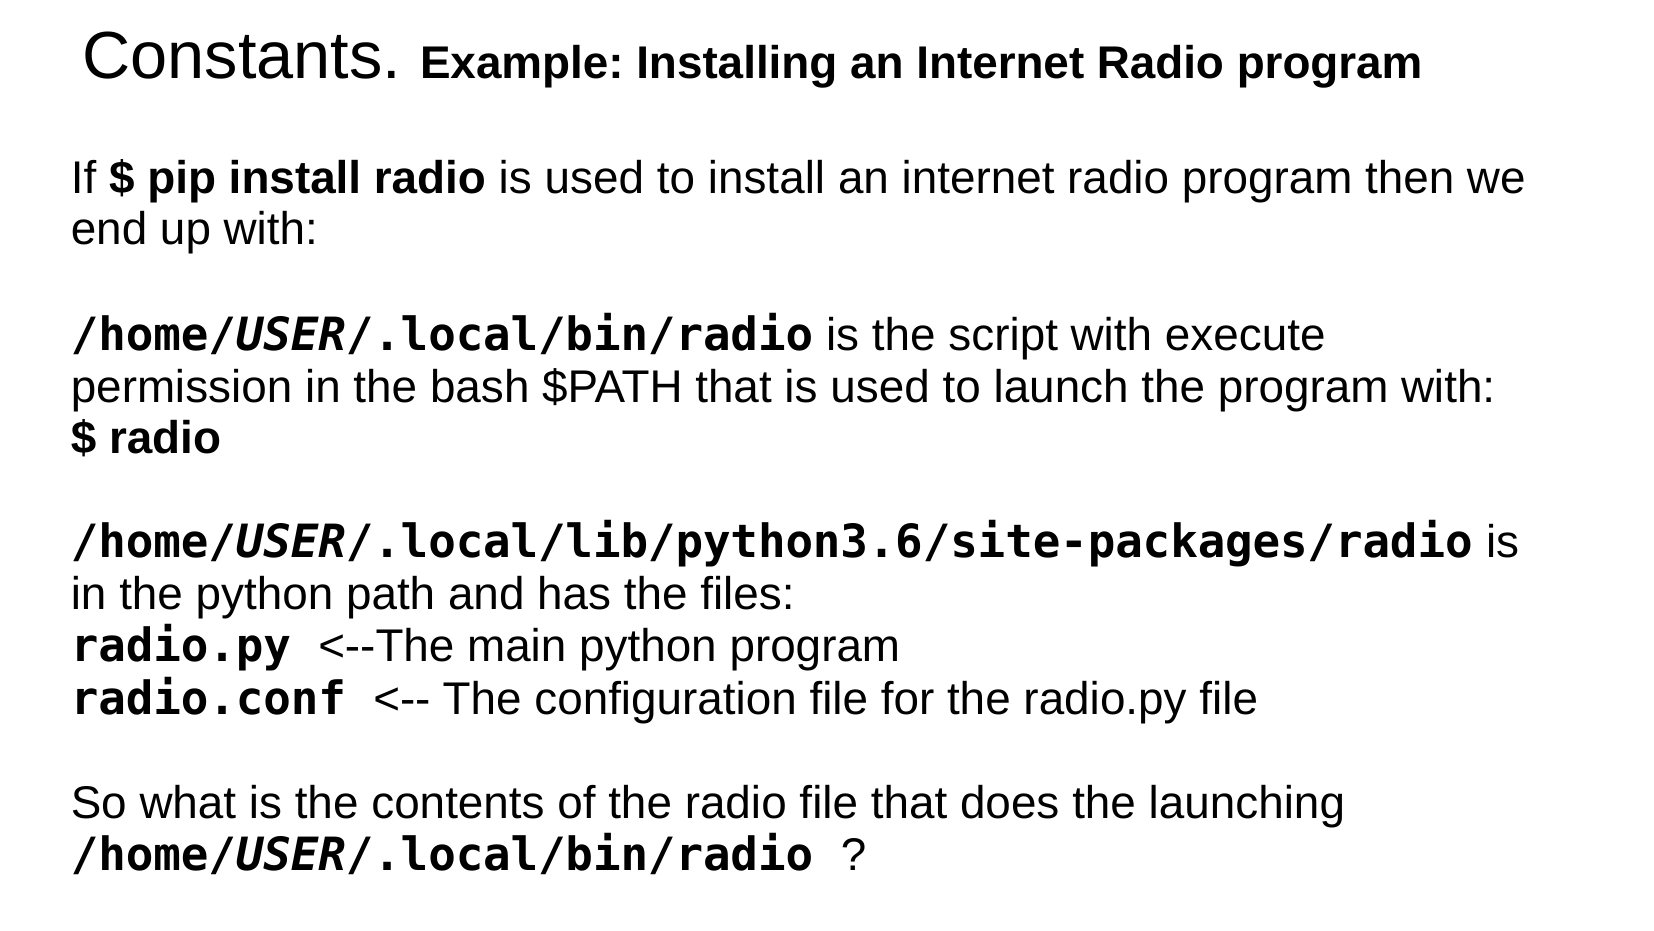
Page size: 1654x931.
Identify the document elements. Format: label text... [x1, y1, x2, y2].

text_box If $ pip install radio is used to install an internet radio program then we end up with: /home/USER/.local/bin/radio is the script with execute permission in the bash $PATH that is used to launch the program with: $ radio /home/USER/.local/lib/python3.6/site-packages/radio is in the python path and has the files: radio.py <--The main python program radio.conf <-- The configuration file for the radio.py file So what is the contents of the radio file that does the launching /home/USER/.local/bin/radio ? [70, 100, 1559, 931]
title Constants. Example: Installing an Internet Radio program [82, 10, 1571, 101]
